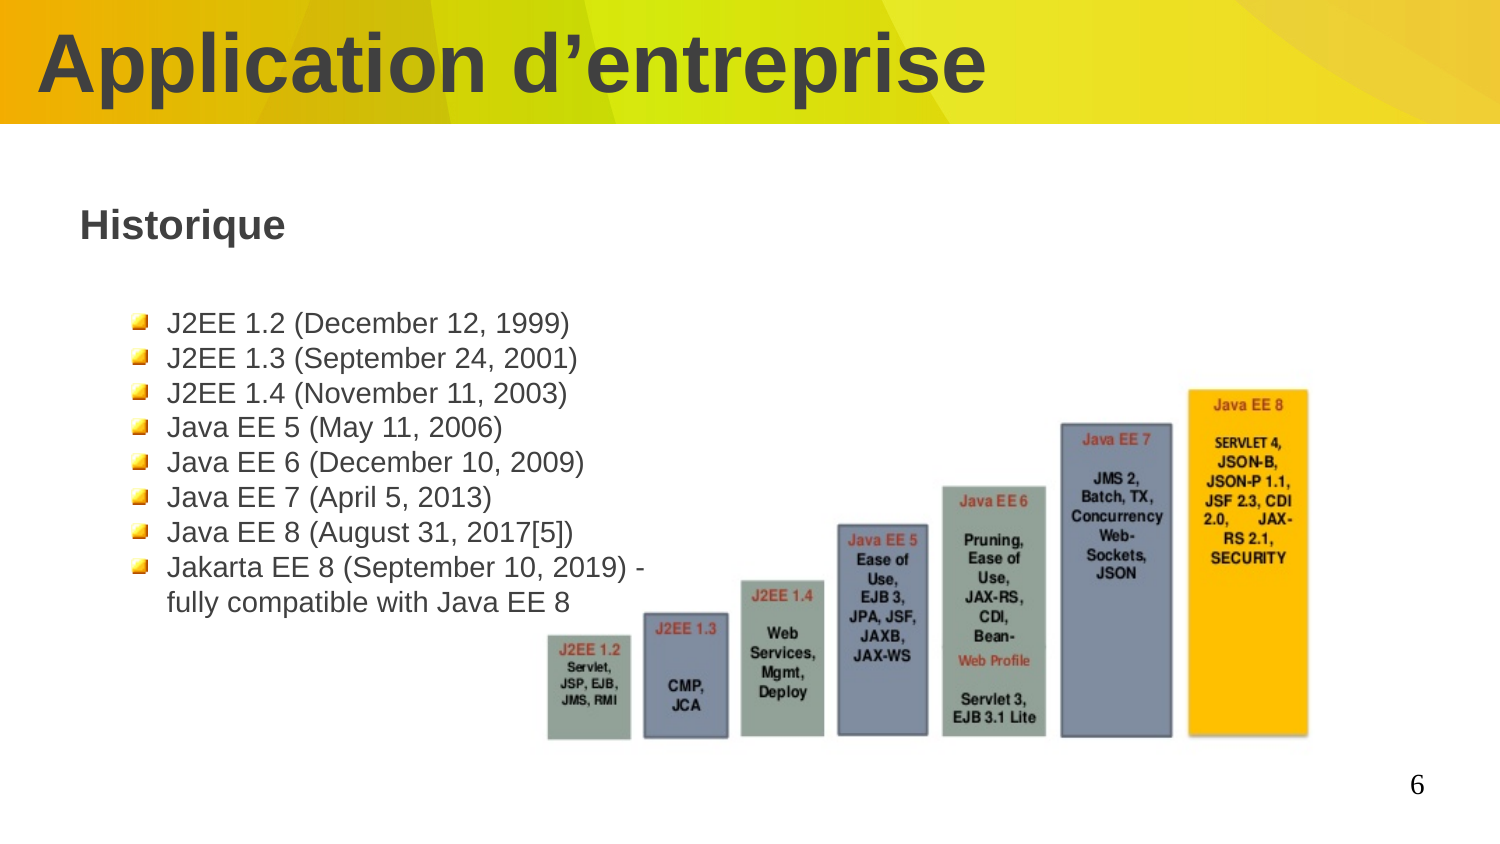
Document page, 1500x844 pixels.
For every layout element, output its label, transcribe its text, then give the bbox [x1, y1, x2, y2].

picture [0, 0, 1500, 844]
text_box Application d’entreprise [0, 0, 1498, 130]
text_box Historique [64, 185, 1459, 261]
text_box J2EE 1.2 (December 12, 1999) J2EE 1.3 (September 24, 2001) J2EE 1.4 (November 11, 2003) Java EE 5 (May 11, 2006) Java EE 6 (December 10, 2009) Java EE 7 (April 5, 2013) Java EE 8 (August 31, 2017[5]) Jakarta EE 8 (September 10, 2019) - fully compatible with Java EE 8 [66, 296, 662, 788]
